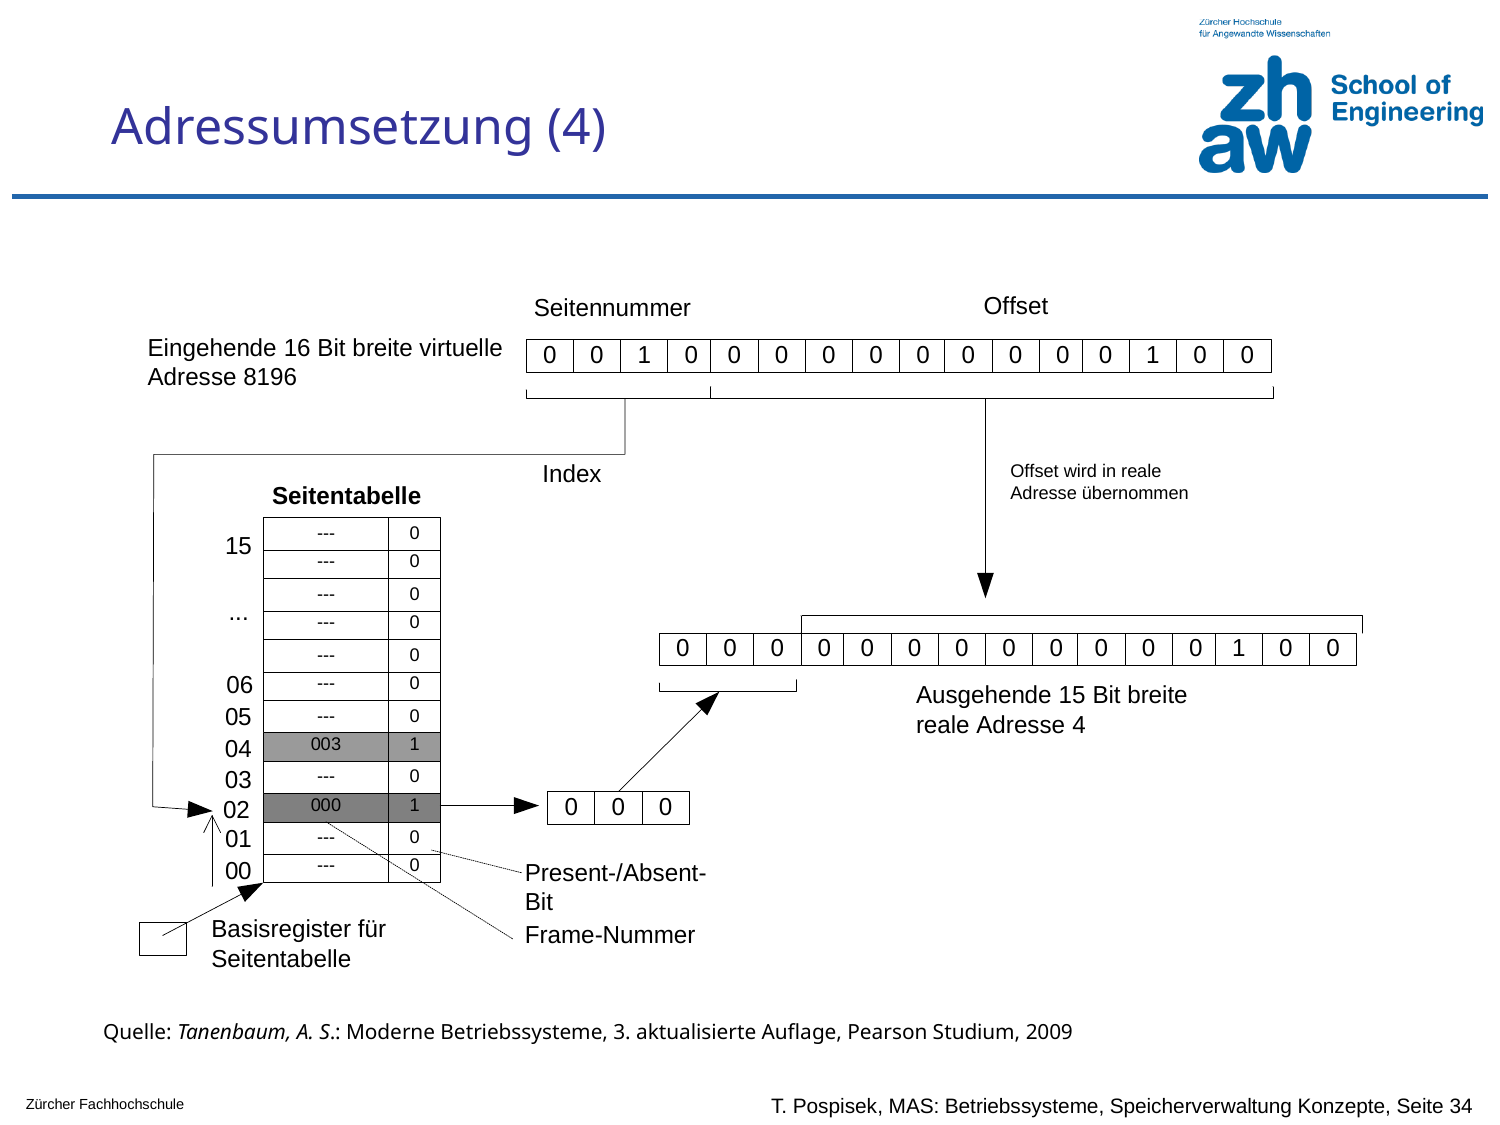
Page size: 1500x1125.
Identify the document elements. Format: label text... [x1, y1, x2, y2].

picture [1199, 19, 1483, 173]
title Adressumsetzung (4) [96, 50, 1375, 163]
text_box Quelle: Tanenbaum, A. S.: Moderne Betriebssysteme, 3. aktualisierte Auflage, Pearson Studium, 2009 [88, 1011, 1105, 1052]
picture [122, 277, 1367, 986]
